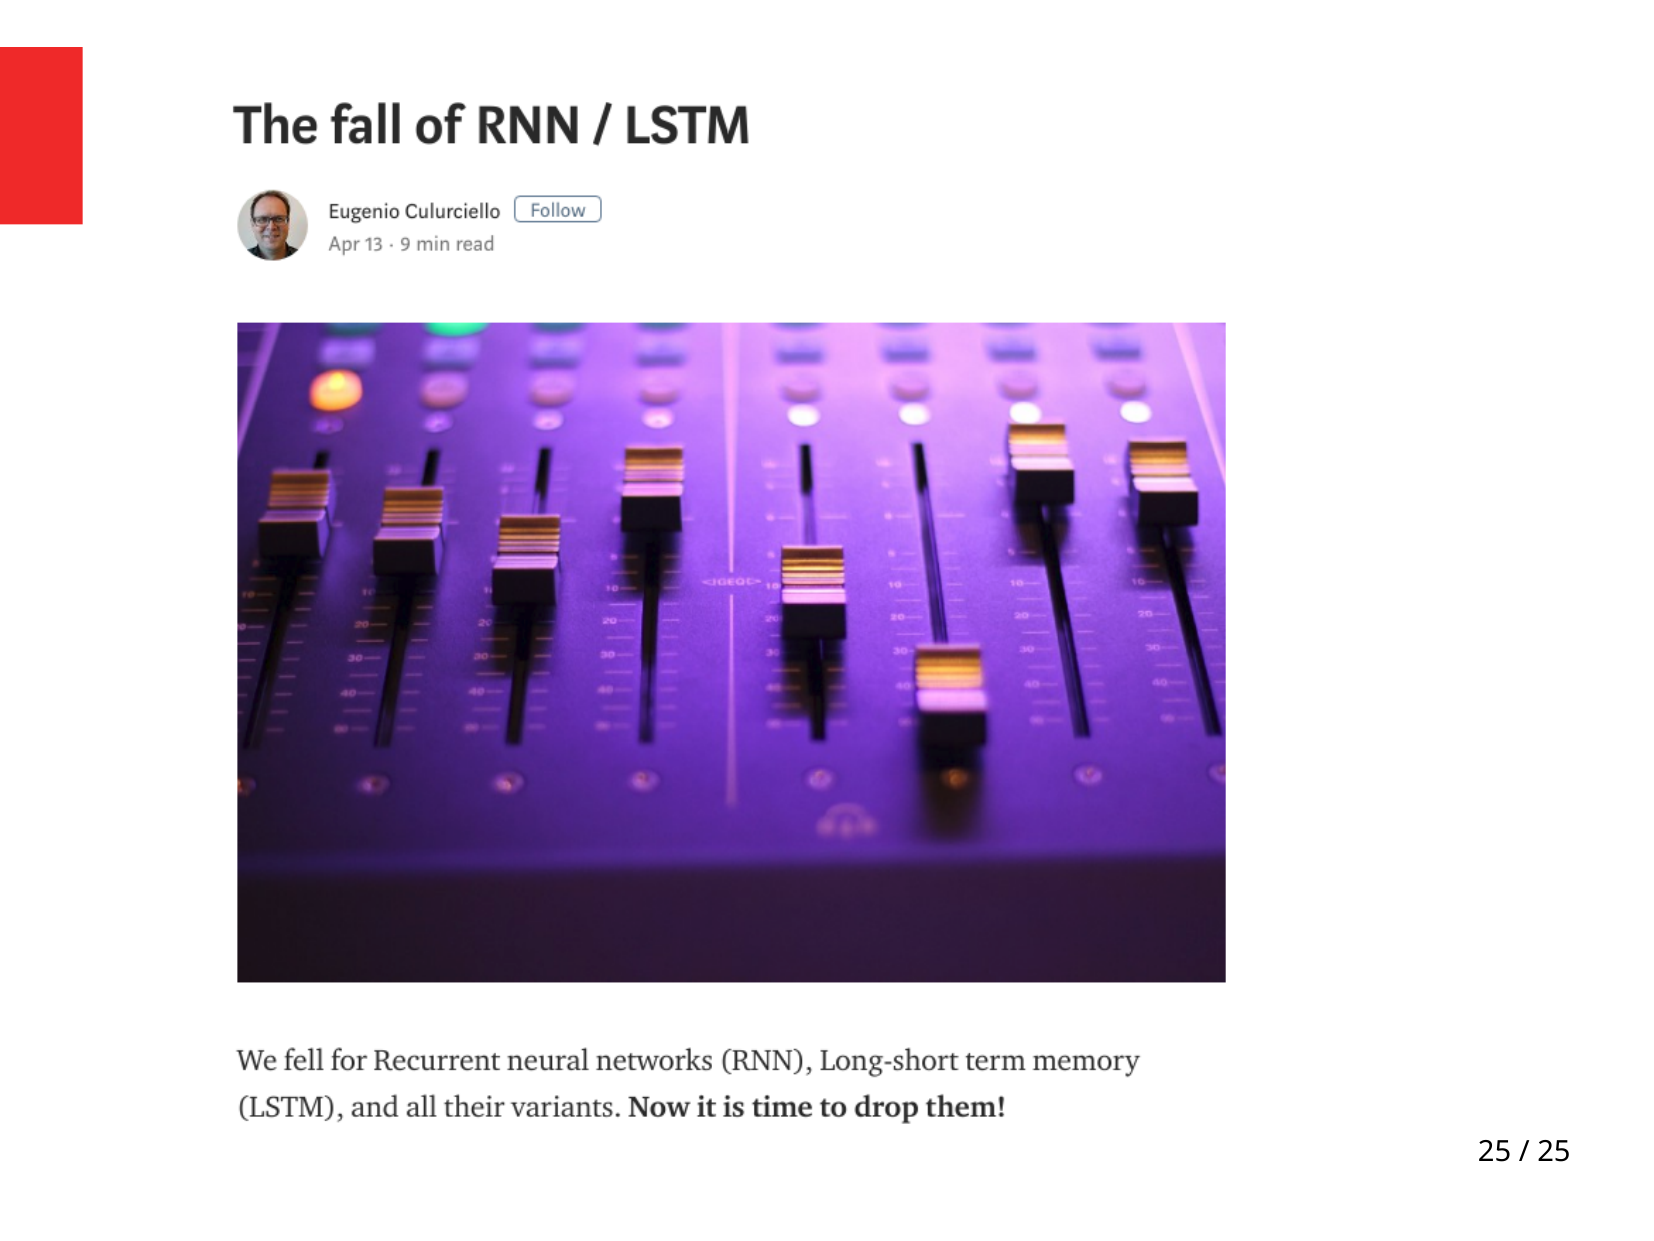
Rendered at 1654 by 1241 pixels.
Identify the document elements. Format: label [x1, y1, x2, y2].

picture [150, 70, 1346, 1156]
